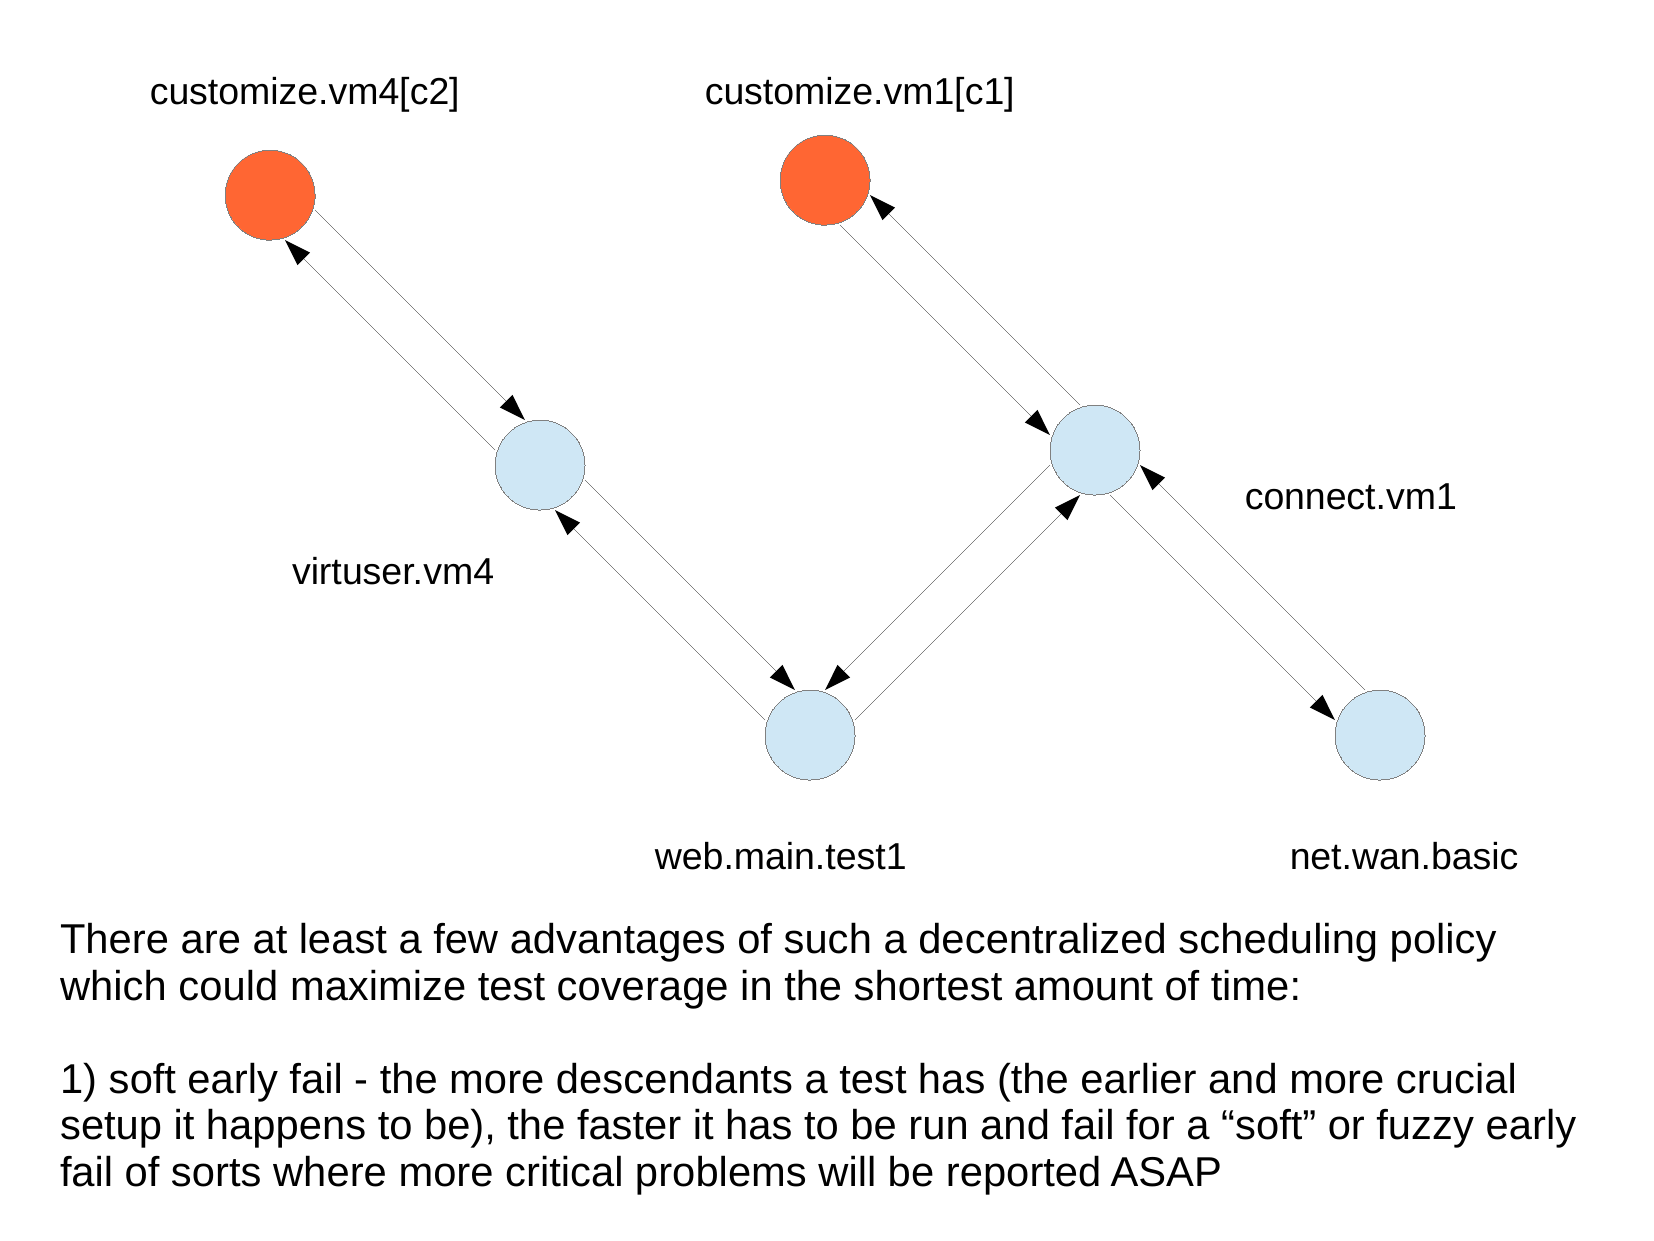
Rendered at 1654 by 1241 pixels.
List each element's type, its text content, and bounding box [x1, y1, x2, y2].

text_box [1050, 405, 1141, 496]
text_box virtuser.vm4 [277, 543, 541, 601]
subtitle There are at least a few advantages of such a decentralized scheduling policy which could maximize test coverage in the shortest amount of time: 1) soft early fail - the more descendants a test has (the earlier and more crucial setup it happens to be), the faster it has to be run and fail for a “soft” or fuzzy early fail of sorts where more critical problems will be reported ASAP [60, 915, 1591, 1195]
text_box web.main.test1 [640, 828, 958, 886]
text_box [225, 150, 316, 241]
text_box customize.vm1[c1] [690, 63, 1030, 121]
text_box [765, 690, 856, 781]
text_box [1335, 690, 1426, 781]
text_box connect.vm1 [1230, 468, 1545, 526]
text_box net.wan.basic [1275, 828, 1580, 886]
text_box [495, 420, 586, 511]
text_box customize.vm4[c2] [135, 63, 475, 121]
text_box [780, 135, 871, 226]
